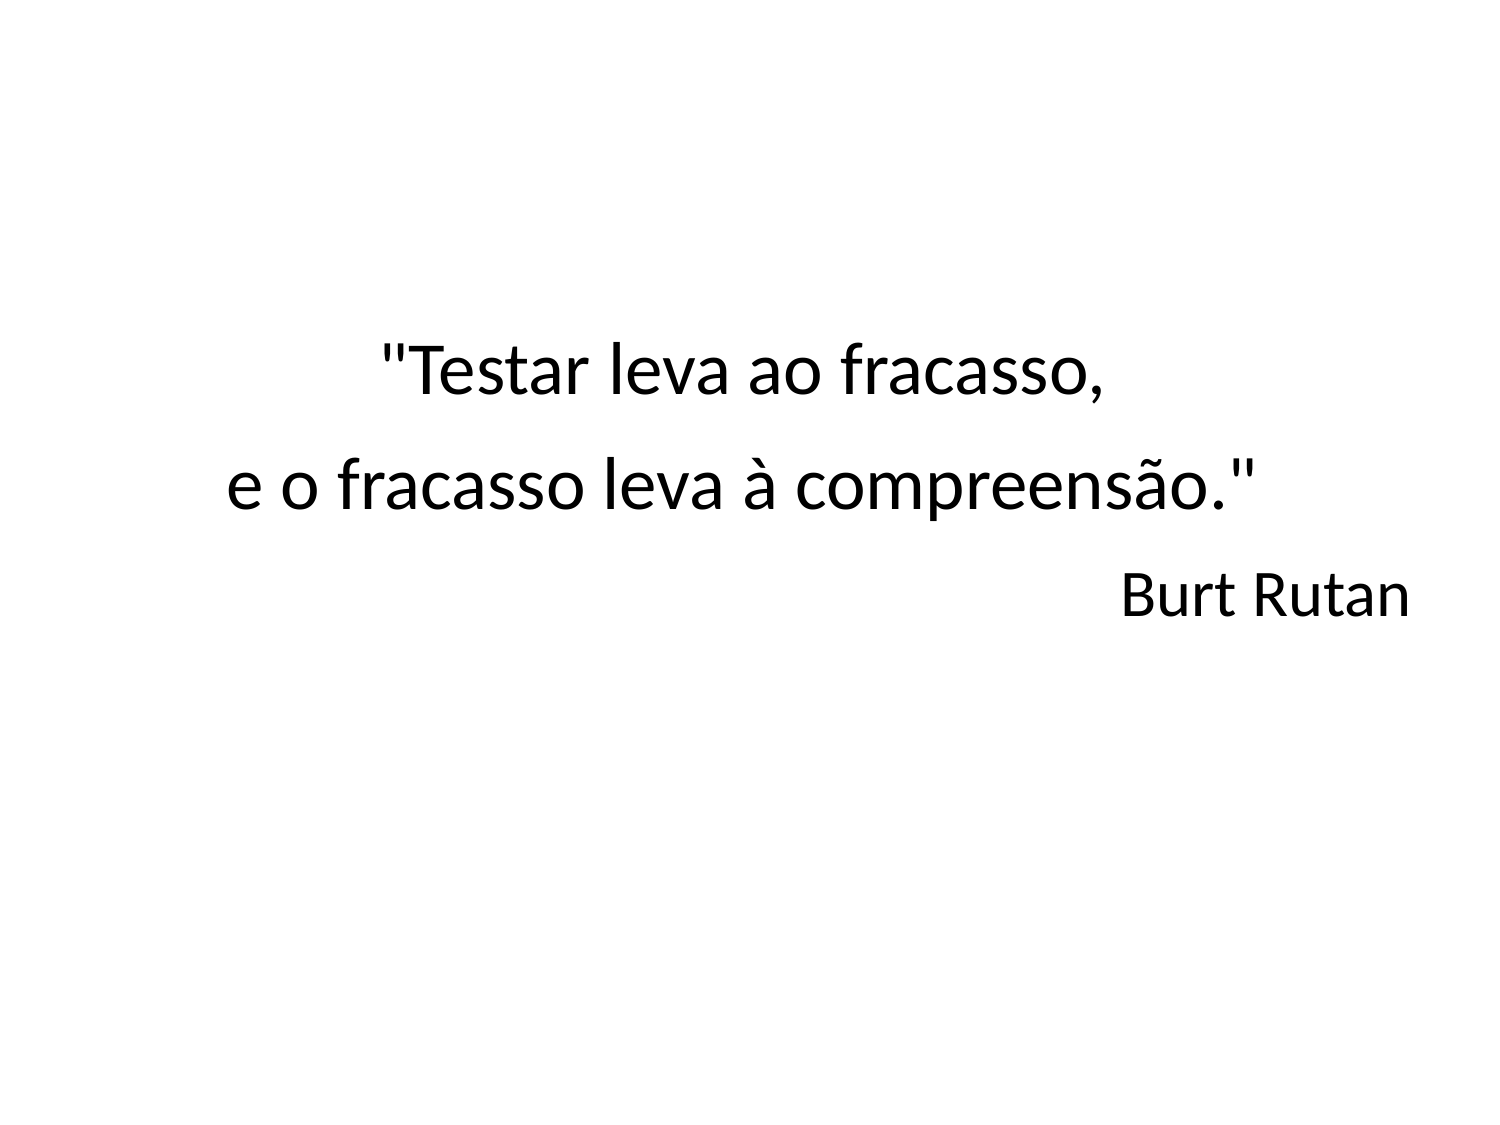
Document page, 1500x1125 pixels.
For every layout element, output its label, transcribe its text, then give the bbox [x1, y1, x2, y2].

text_box "Testar leva ao fracasso, e o fracasso leva à compreensão." Burt Rutan [58, 312, 1427, 637]
